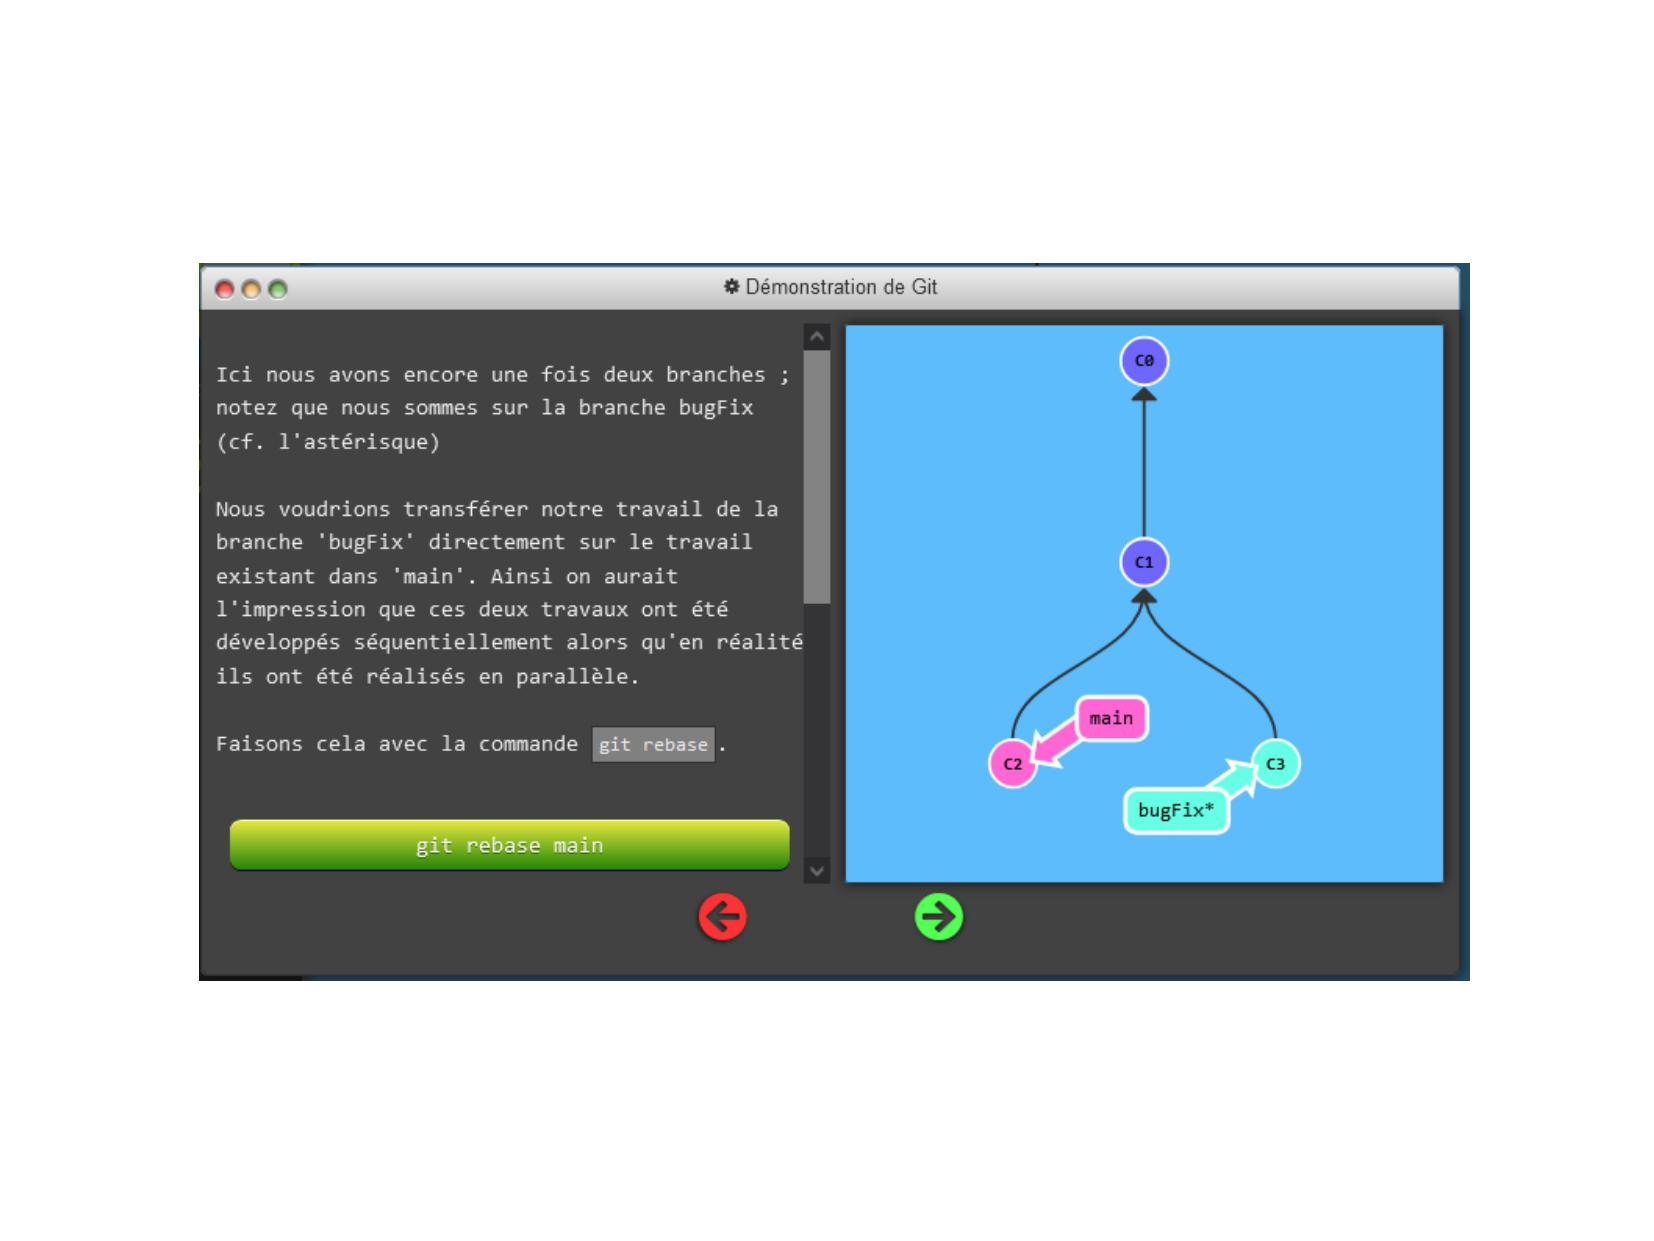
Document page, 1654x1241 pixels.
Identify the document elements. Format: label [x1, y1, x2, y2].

picture [199, 263, 1470, 981]
